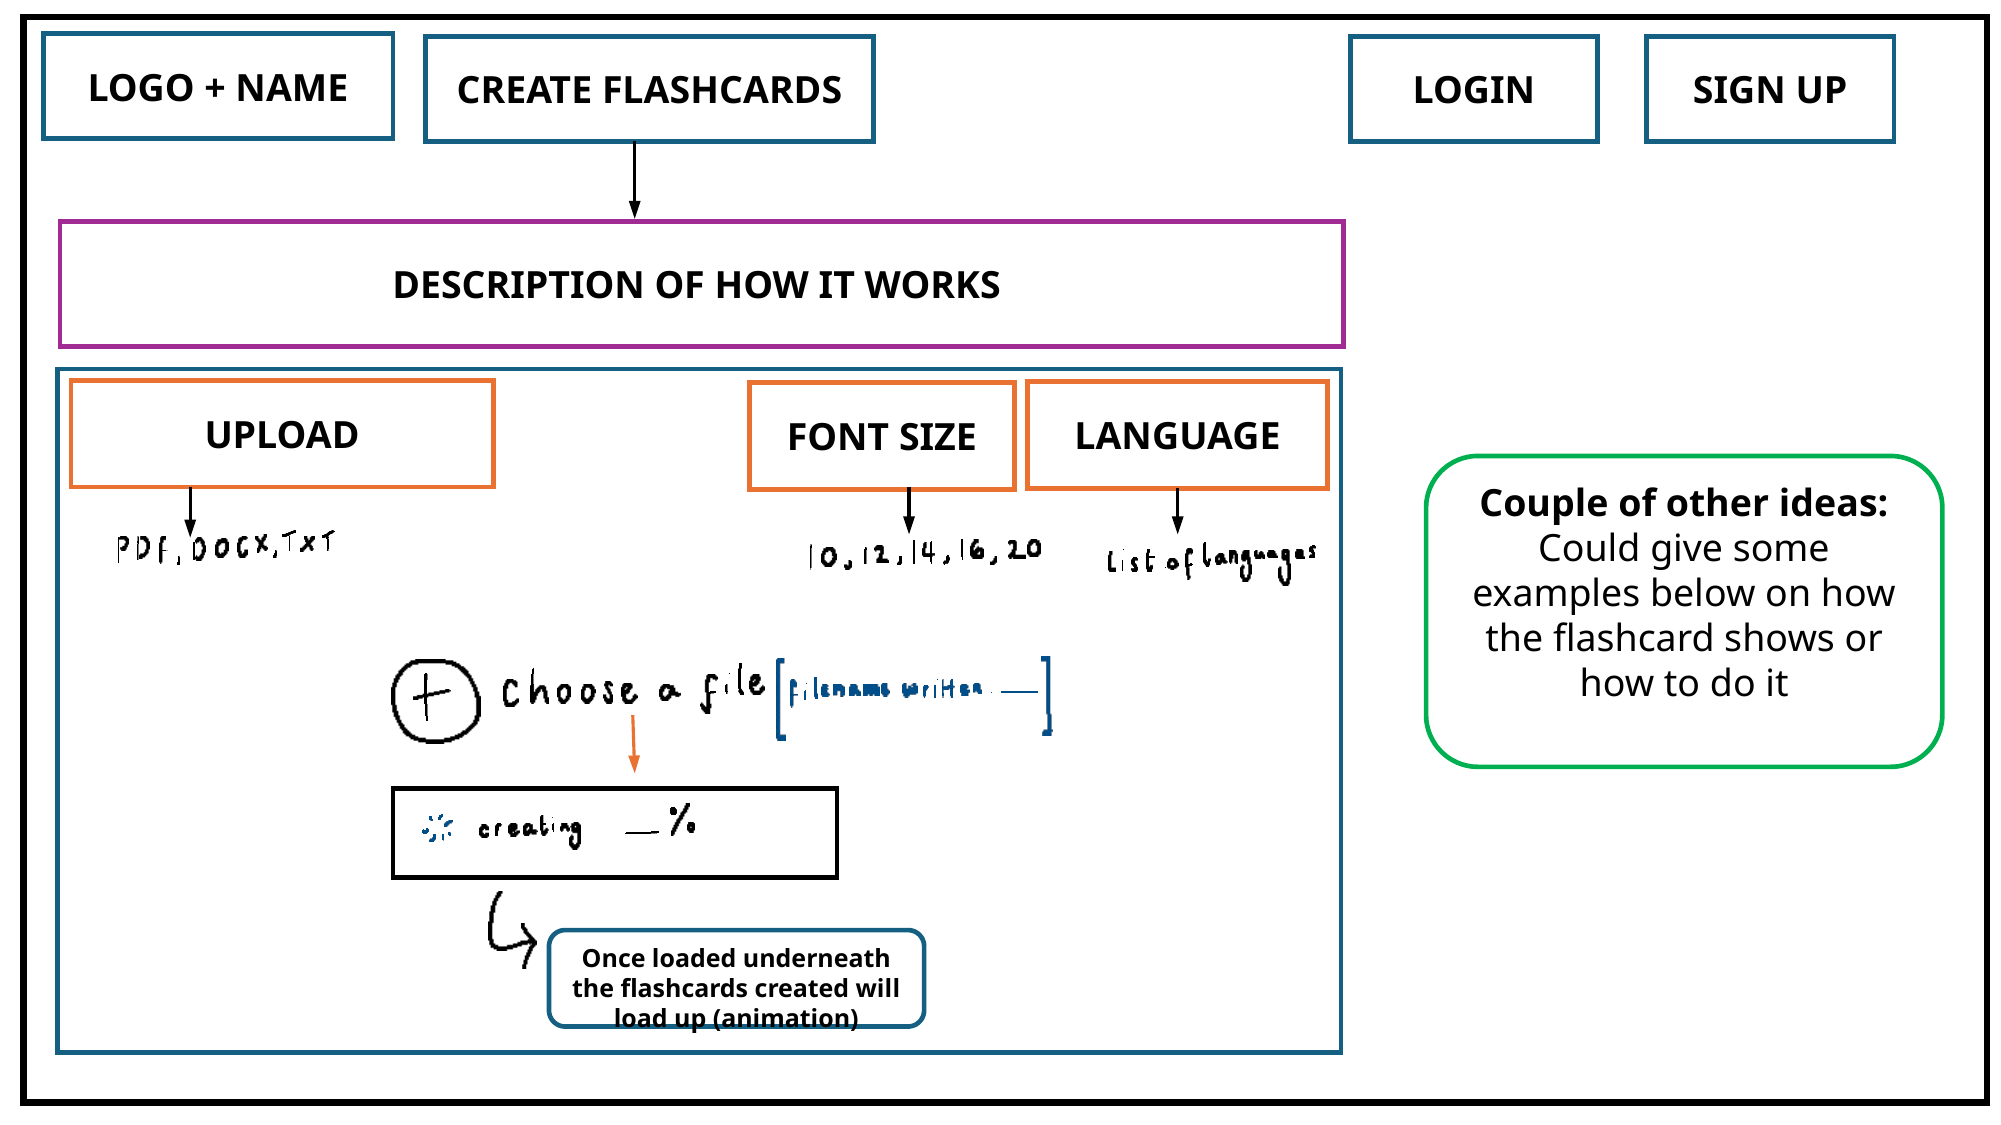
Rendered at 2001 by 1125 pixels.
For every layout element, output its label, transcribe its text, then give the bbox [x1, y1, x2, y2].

text_box FONT SIZE [749, 382, 1015, 489]
picture [503, 679, 519, 707]
picture [495, 823, 502, 836]
picture [581, 684, 596, 704]
text_box LOGIN [1350, 37, 1598, 141]
picture [897, 556, 902, 565]
picture [540, 815, 549, 836]
picture [1254, 550, 1265, 559]
picture [215, 538, 229, 558]
text_box LOGO + NAME [43, 34, 393, 139]
picture [444, 820, 453, 827]
picture [560, 822, 581, 850]
picture [1203, 543, 1211, 567]
picture [1041, 656, 1053, 736]
text_box [23, 17, 1987, 1102]
text_box LANGUAGE [1028, 381, 1328, 488]
picture [849, 684, 861, 696]
picture [670, 803, 695, 836]
text_box CREATE FLASHCARDS [426, 37, 874, 141]
picture [523, 823, 538, 836]
picture [844, 560, 852, 570]
picture [237, 536, 248, 558]
picture [1131, 557, 1138, 572]
picture [874, 545, 889, 563]
picture [922, 541, 935, 564]
text_box SIGN UP [1647, 37, 1894, 141]
picture [508, 823, 520, 837]
picture [479, 824, 489, 838]
picture [881, 683, 890, 697]
picture [1146, 549, 1155, 572]
picture [282, 530, 296, 551]
picture [1267, 549, 1291, 586]
picture [1167, 559, 1179, 570]
picture [738, 663, 744, 695]
picture [391, 659, 481, 745]
picture [1008, 540, 1026, 559]
picture [557, 684, 571, 704]
picture [1295, 549, 1305, 559]
picture [137, 536, 150, 560]
picture [322, 530, 335, 551]
picture [960, 684, 970, 696]
picture [1229, 550, 1238, 564]
picture [790, 679, 798, 708]
picture [776, 658, 786, 741]
text_box Couple of other ideas: Could give some examples below on how the flashcard shows or how to do it [1426, 455, 1943, 767]
picture [255, 534, 268, 553]
picture [863, 684, 880, 696]
text_box UPLOAD [71, 380, 493, 487]
picture [603, 681, 613, 704]
picture [659, 684, 681, 702]
picture [118, 536, 129, 563]
picture [814, 677, 818, 699]
picture [1240, 550, 1252, 582]
picture [488, 891, 537, 969]
picture [422, 828, 436, 842]
picture [1215, 553, 1228, 565]
picture [821, 547, 837, 567]
picture [833, 684, 845, 697]
text_box Once loaded underneath the flashcards created will load up (animation) [549, 930, 925, 1027]
text_box DESCRIPTION OF HOW IT WORKS [60, 221, 1343, 347]
picture [902, 683, 918, 698]
picture [943, 555, 950, 565]
picture [621, 683, 638, 704]
picture [1108, 551, 1116, 572]
picture [1185, 548, 1193, 580]
picture [300, 536, 315, 552]
picture [1309, 545, 1316, 558]
picture [1027, 539, 1041, 557]
picture [973, 683, 982, 694]
picture [530, 668, 549, 704]
picture [990, 556, 997, 565]
picture [942, 679, 955, 698]
picture [923, 685, 929, 698]
picture [970, 539, 984, 559]
picture [159, 536, 168, 564]
picture [749, 674, 765, 695]
picture [700, 674, 718, 714]
picture [193, 537, 206, 561]
picture [821, 684, 830, 697]
